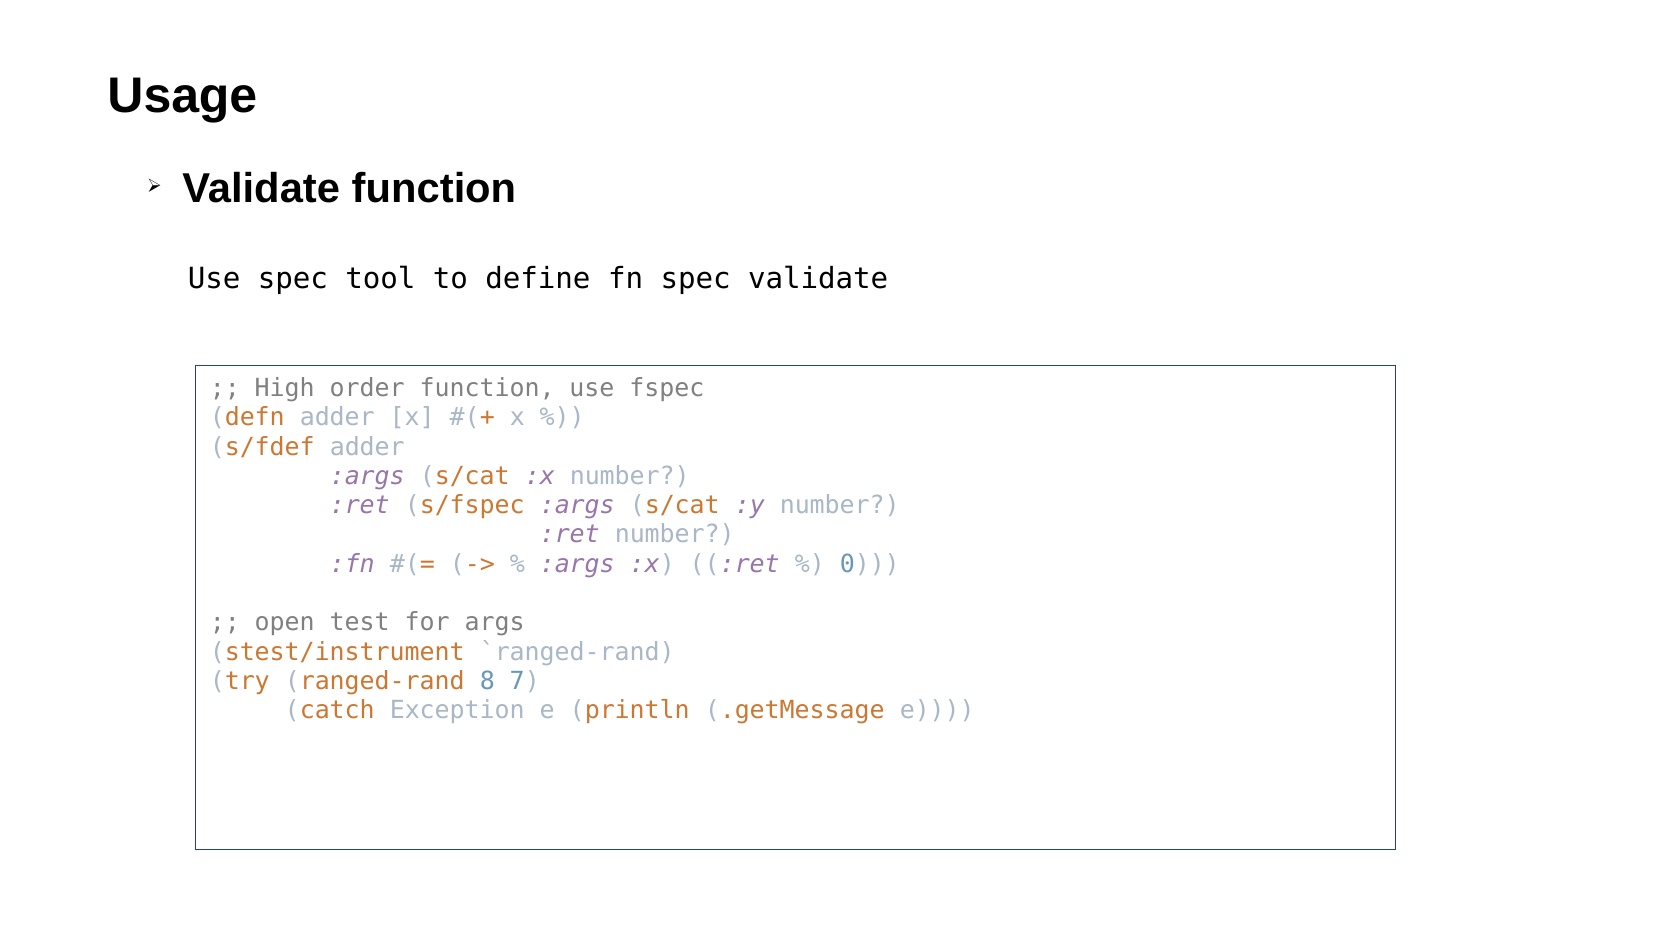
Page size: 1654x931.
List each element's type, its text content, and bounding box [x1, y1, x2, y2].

text_box Use spec tool to define fn spec validate [173, 253, 1491, 346]
text_box Validate function [132, 157, 733, 220]
text_box ;; High order function, use fspec (defn adder [x] #(+ x %)) (s/fdef adder :args (s/cat :x number?) :ret (s/fspec :args (s/cat :y number?) :ret number?) :fn #(= (-> % :args :x) ((:ret %) 0))) ;; open test for args (stest/instrument `ranged-rand) (try (ranged-rand 8 7) (catch Exception e (println (.getMessage e)))) [195, 365, 1396, 850]
text_box Usage [92, 60, 858, 131]
